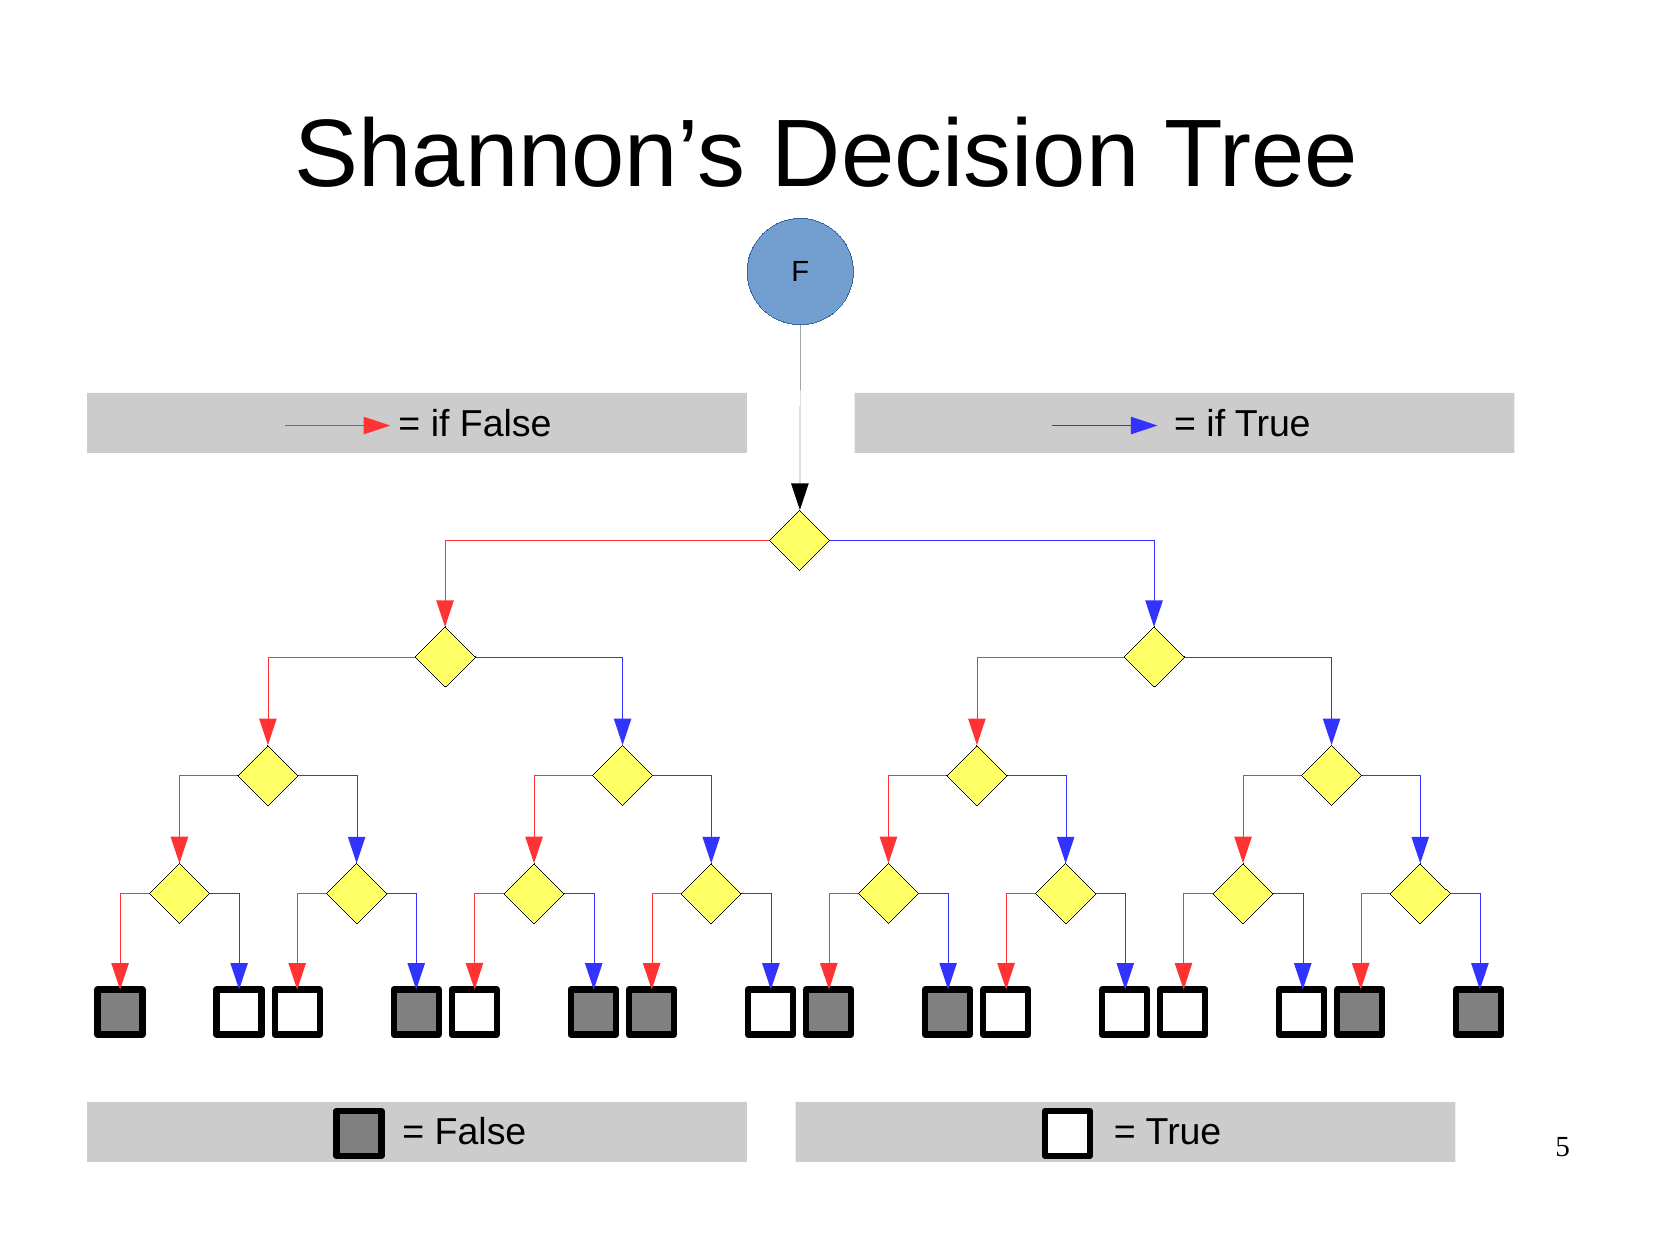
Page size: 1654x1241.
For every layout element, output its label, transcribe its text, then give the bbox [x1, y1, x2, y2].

text_box [570, 989, 616, 1035]
text_box [946, 745, 1008, 806]
text_box [326, 863, 387, 924]
text_box [983, 989, 1029, 1035]
text_box = False [87, 1101, 747, 1162]
text_box F [747, 257, 854, 325]
text_box = if False [87, 392, 747, 453]
text_box [806, 989, 852, 1035]
text_box [681, 863, 742, 924]
text_box [393, 989, 439, 1035]
title Shannon’s Decision Tree [82, 49, 1571, 257]
text_box [1160, 989, 1206, 1035]
text_box [858, 863, 919, 924]
text_box [274, 989, 320, 1035]
text_box [628, 989, 674, 1035]
text_box [1035, 863, 1096, 924]
text_box = True [795, 1101, 1456, 1162]
text_box [1213, 863, 1274, 924]
text_box [592, 745, 653, 806]
text_box [415, 626, 476, 687]
text_box [1102, 989, 1148, 1035]
text_box [1301, 745, 1362, 806]
text_box [451, 989, 497, 1035]
text_box [149, 863, 210, 924]
text_box [97, 989, 143, 1035]
text_box [1390, 863, 1451, 924]
text_box [237, 745, 298, 806]
text_box [769, 510, 830, 571]
text_box [1456, 989, 1502, 1035]
text_box [1044, 1110, 1090, 1156]
text_box [216, 989, 262, 1035]
text_box = if True [854, 392, 1515, 453]
text_box [925, 989, 971, 1035]
text_box [336, 1110, 382, 1156]
text_box [747, 989, 793, 1035]
text_box [1124, 626, 1185, 687]
text_box [1337, 989, 1383, 1035]
text_box [504, 863, 565, 924]
text_box [1279, 989, 1325, 1035]
